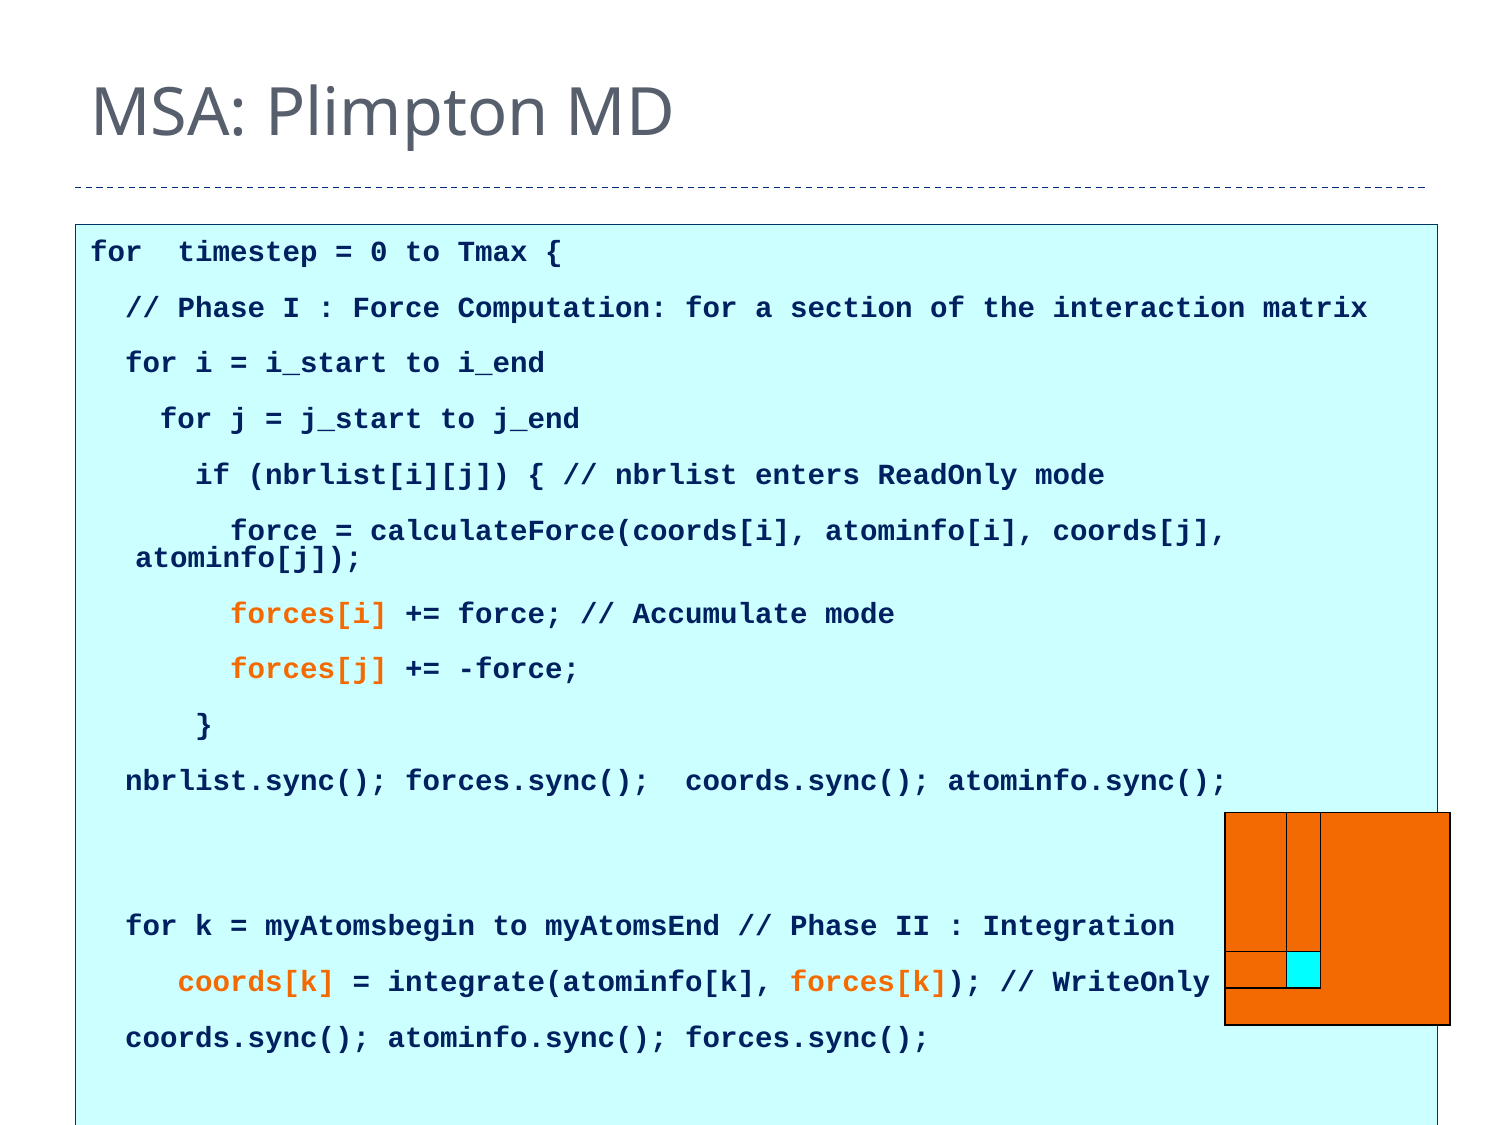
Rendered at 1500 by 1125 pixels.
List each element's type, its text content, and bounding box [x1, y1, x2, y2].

text_box [1224, 812, 1450, 1025]
list for timestep = 0 to Tmax { // Phase I : Force Computation: for a section of the interaction matrix for i = i_start to i_end for j = j_start to j_end if (nbrlist[i][j]) { // nbrlist enters ReadOnly mode force = calculateForce(coords[i], atominfo[i], coords[j], atominfo[j]); forces[i] += force; // Accumulate mode forces[j] += -force; } nbrlist.sync(); forces.sync(); coords.sync(); atominfo.sync(); for k = myAtomsbegin to myAtomsEnd // Phase II : Integration coords[k] = integrate(atominfo[k], forces[k]); // WriteOnly mode coords.sync(); atominfo.sync(); forces.sync(); if (timestep %8 == 0) { // Phase III: update neighbor list every 8 steps for i = i_start to i_end for j = j_start to j_end nbrList[i][j] = distance(coords[i], coords[j]) < CUTOFF; nbrList.sync(); coords.sync(); } } [75, 224, 1438, 1125]
title MSA: Plimpton MD [75, 1, 1425, 212]
